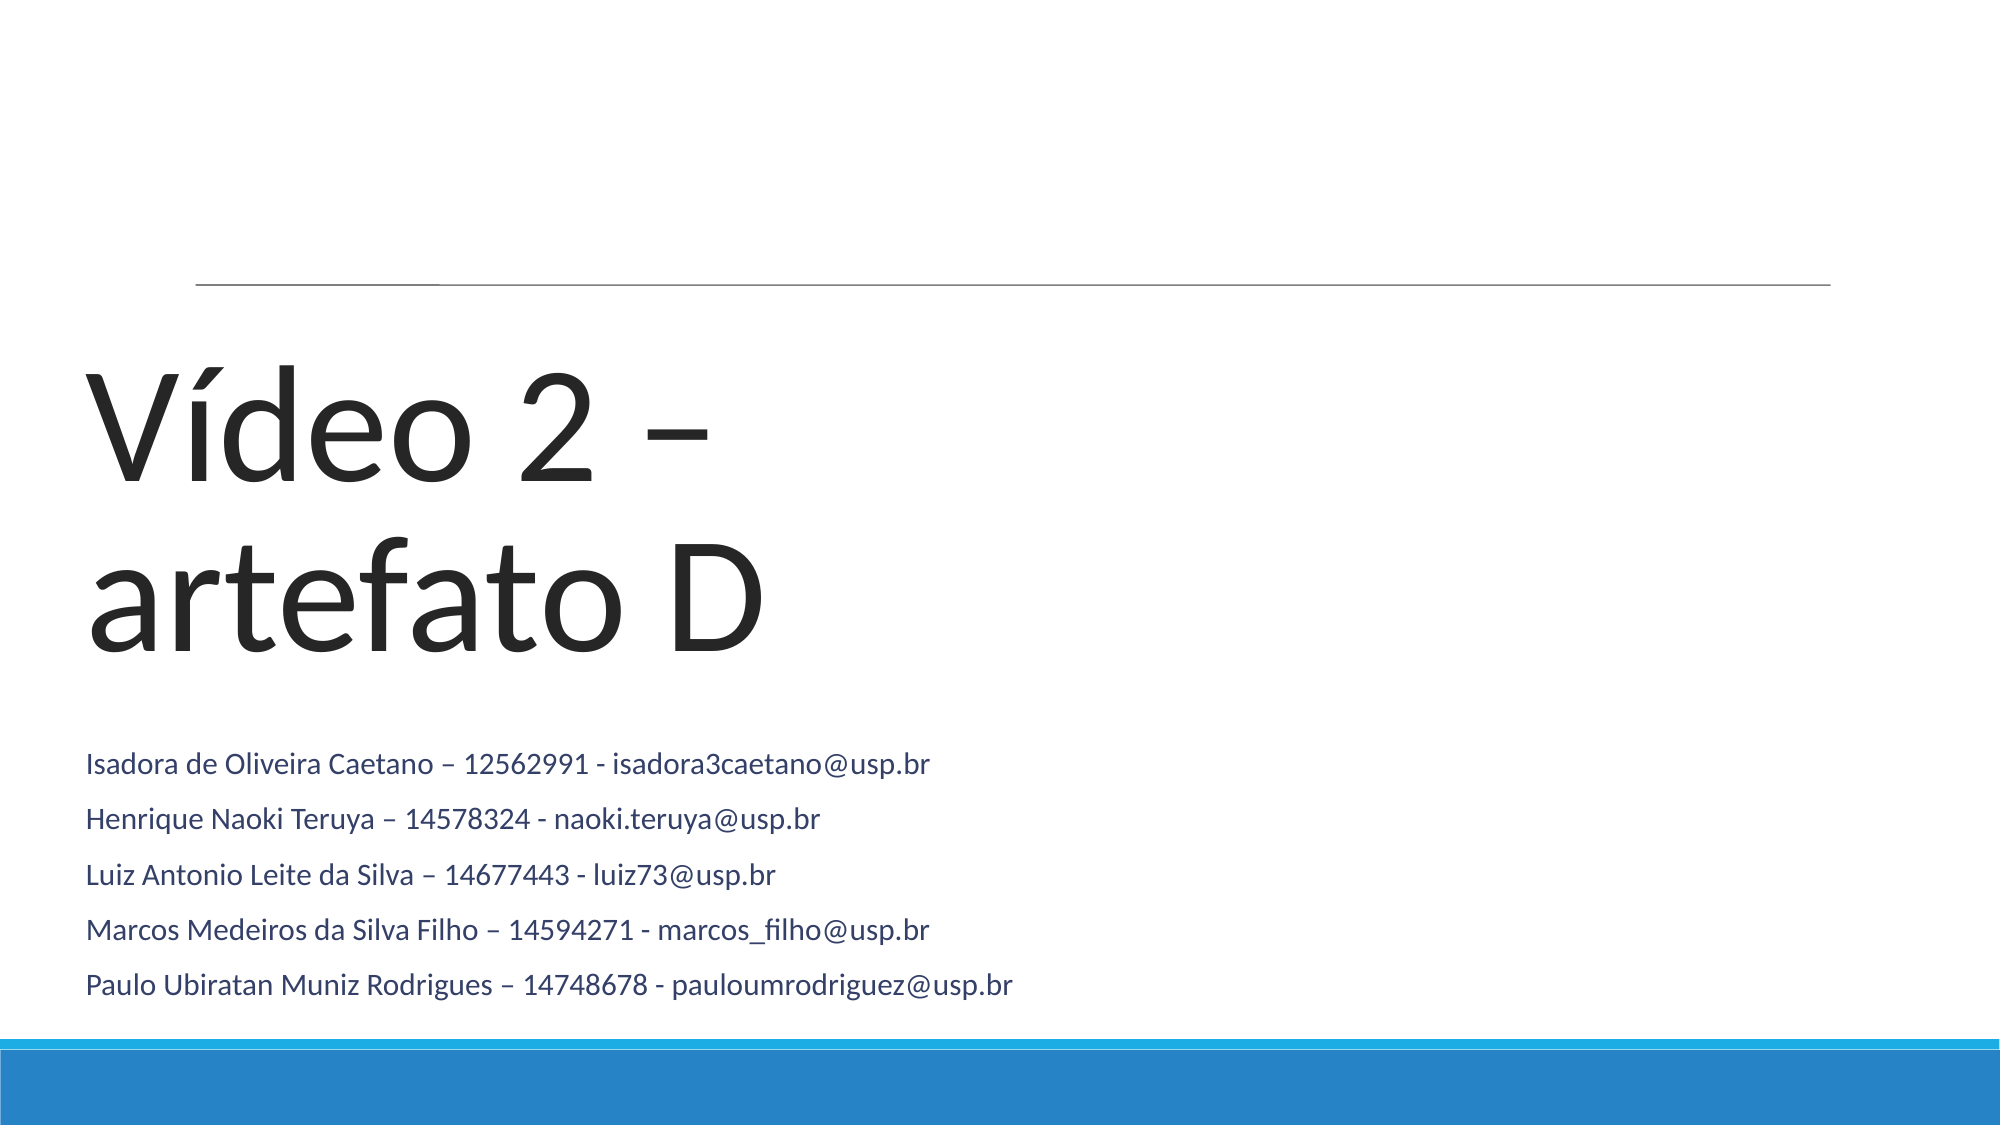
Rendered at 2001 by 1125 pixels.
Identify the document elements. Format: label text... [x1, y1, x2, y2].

text_box Vídeo 2 – artefato D [70, 301, 1354, 693]
text_box Isadora de Oliveira Caetano – 12562991 - isadora3caetano@usp.br Henrique Naoki Teruya – 14578324 - naoki.teruya@usp.br Luiz Antonio Leite da Silva – 14677443 - luiz73@usp.br Marcos Medeiros da Silva Filho – 14594271 - marcos_filho@usp.br Paulo Ubiratan Muniz Rodrigues – 14748678 - pauloumrodriguez@usp.br [70, 746, 1880, 1018]
